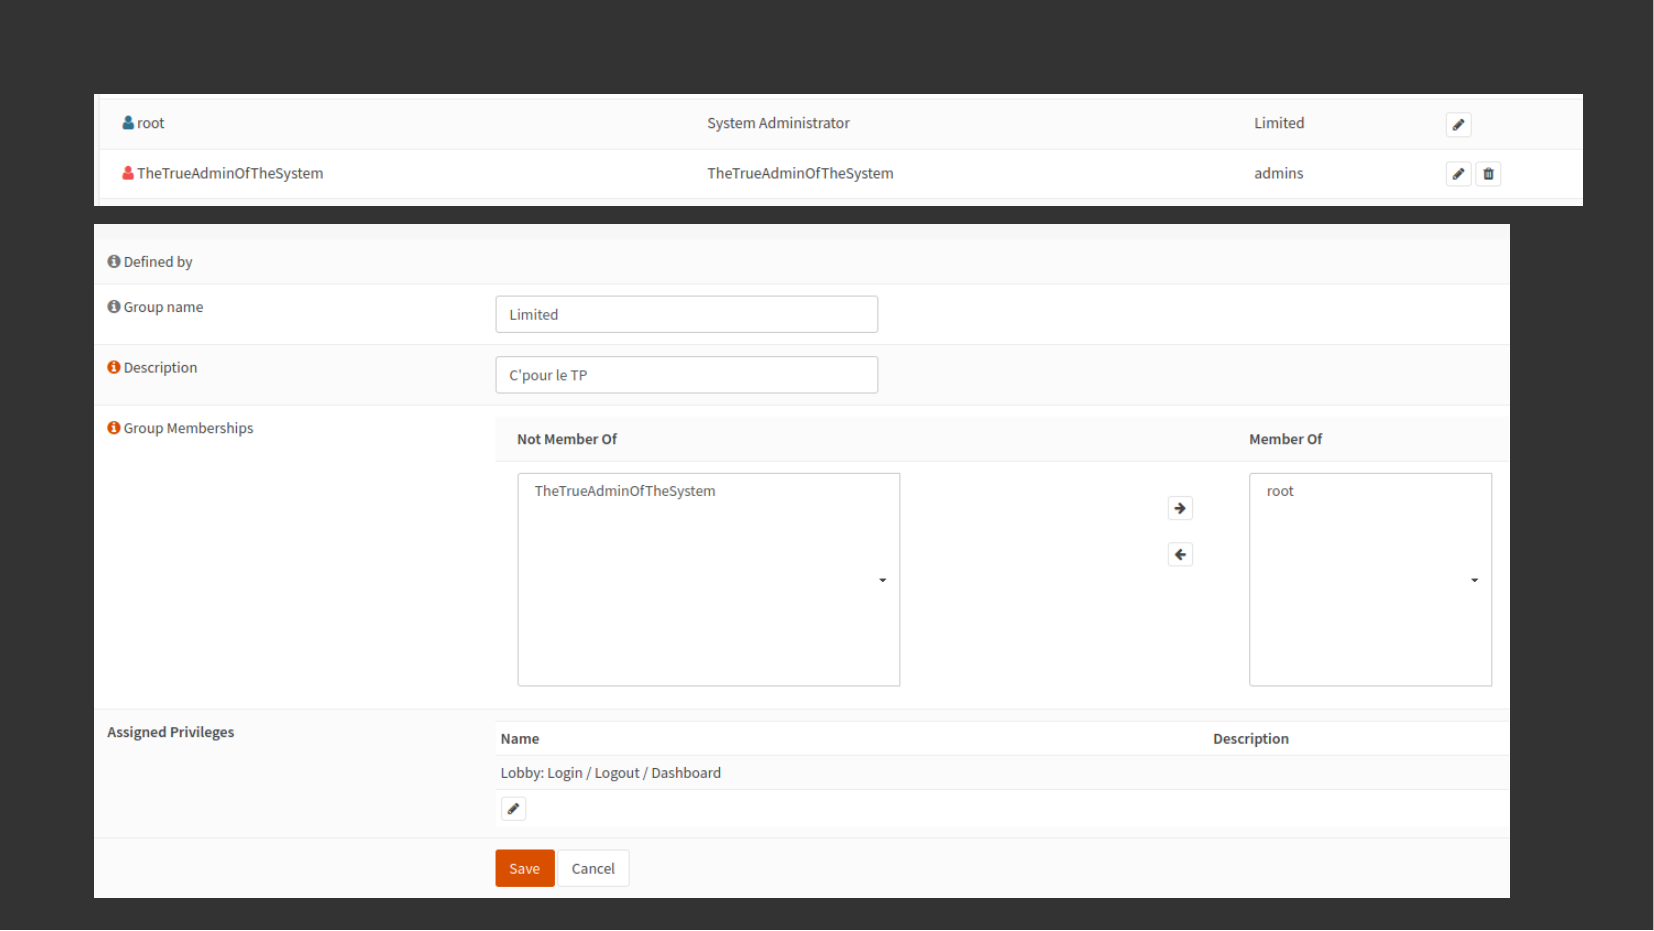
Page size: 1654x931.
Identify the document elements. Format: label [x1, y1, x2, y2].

picture [94, 94, 1583, 206]
picture [94, 224, 1510, 898]
